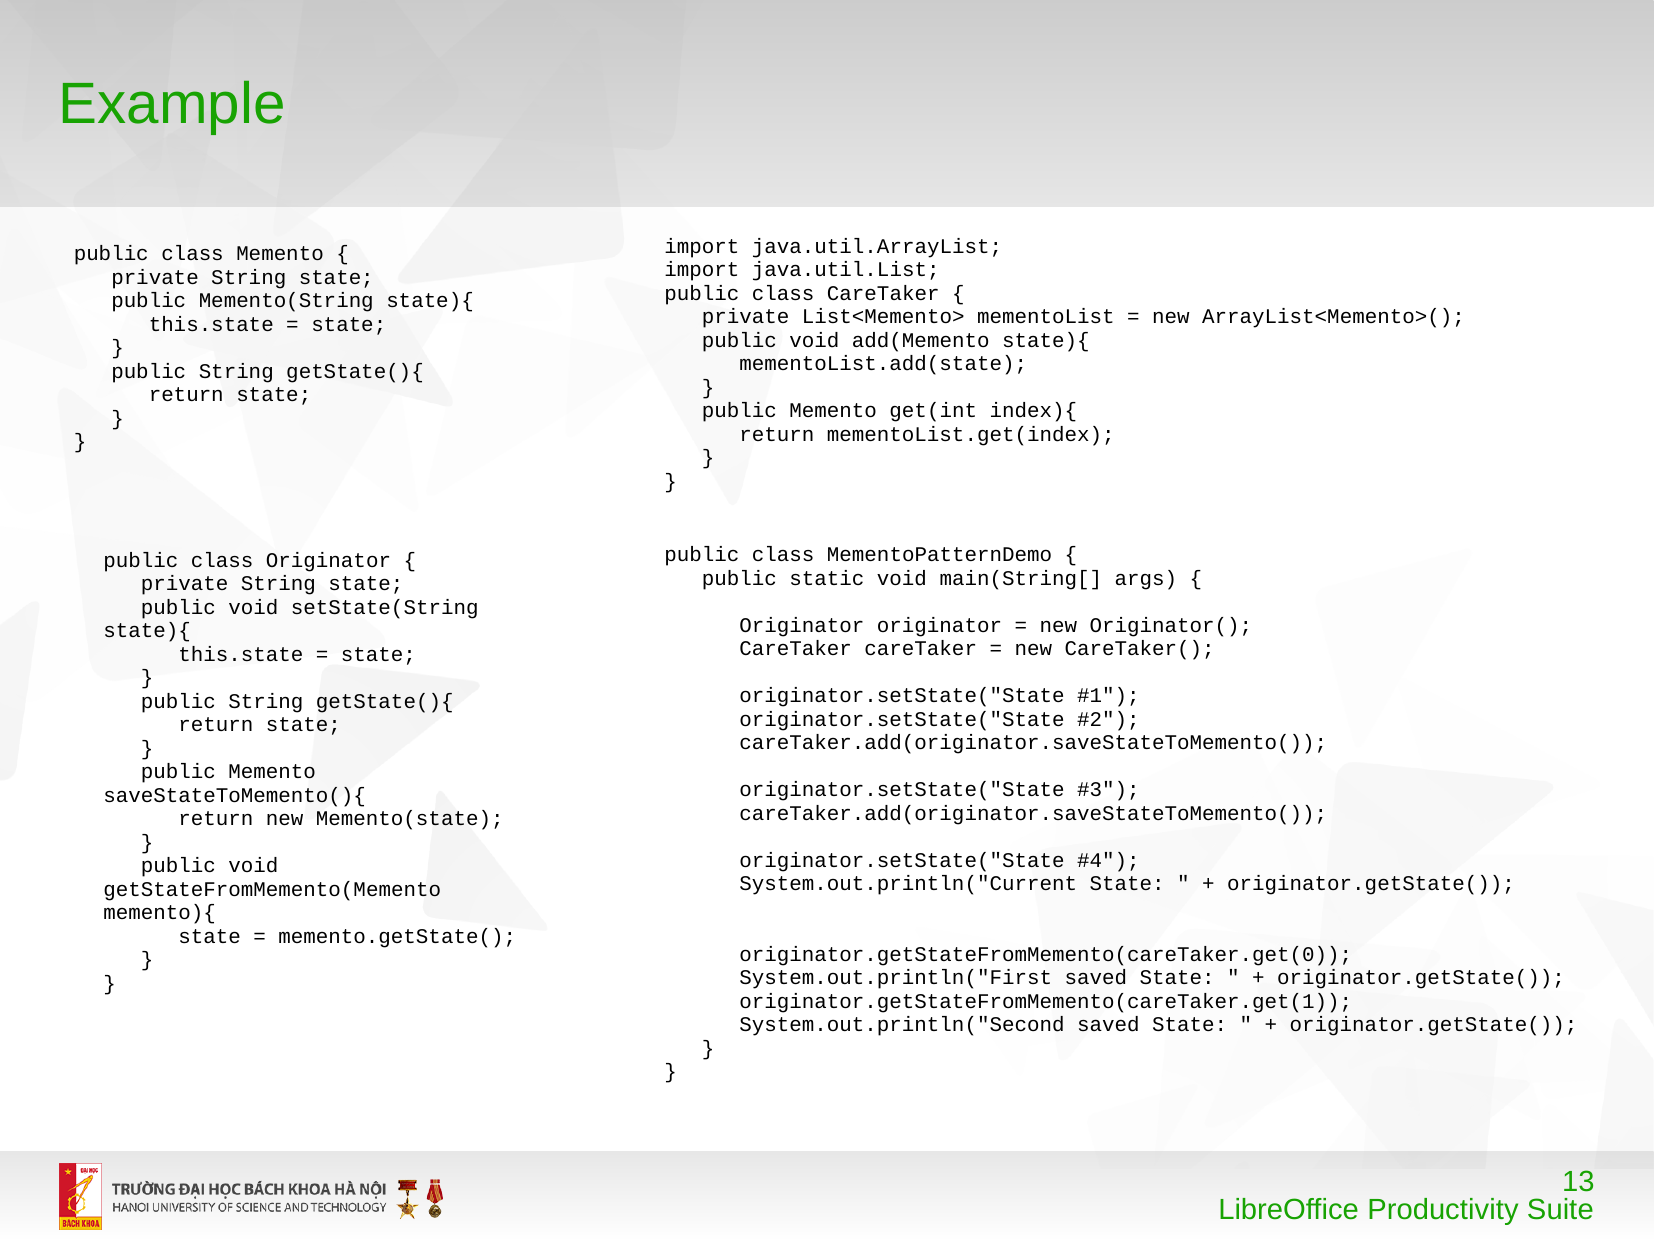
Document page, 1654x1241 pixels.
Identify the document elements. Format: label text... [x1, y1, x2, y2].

text_box import java.util.ArrayList; import java.util.List; public class CareTaker { private List<Memento> mementoList = new ArrayList<Memento>(); public void add(Memento state){ mementoList.add(state); } public Memento get(int index){ return mementoList.get(index); } } [649, 228, 1480, 502]
title Example [59, 29, 1595, 178]
text_box public class Originator { private String state; public void setState(String state){ this.state = state; } public String getState(){ return state; } public Memento saveStateToMemento(){ return new Memento(state); } public void getStateFromMemento(Memento memento){ state = memento.getState(); } } [88, 542, 562, 1004]
picture [915, 548, 1654, 1169]
picture [59, 1163, 443, 1230]
picture [0, 0, 783, 931]
text_box public class MementoPatternDemo { public static void main(String[] args) { Originator originator = new Originator(); CareTaker careTaker = new CareTaker(); originator.setState("State #1"); originator.setState("State #2"); careTaker.add(originator.saveStateToMemento()); originator.setState("State #3"); careTaker.add(originator.saveStateToMemento()); originator.setState("State #4"); System.out.println("Current State: " + originator.getState()); originator.getStateFromMemento(careTaker.get(0)); System.out.println("First saved State: " + originator.getState()); originator.getStateFromMemento(careTaker.get(1)); System.out.println("Second saved State: " + originator.getState()); } } [649, 537, 1595, 1093]
text_box public class Memento { private String state; public Memento(String state){ this.state = state; } public String getState(){ return state; } } [59, 236, 621, 502]
